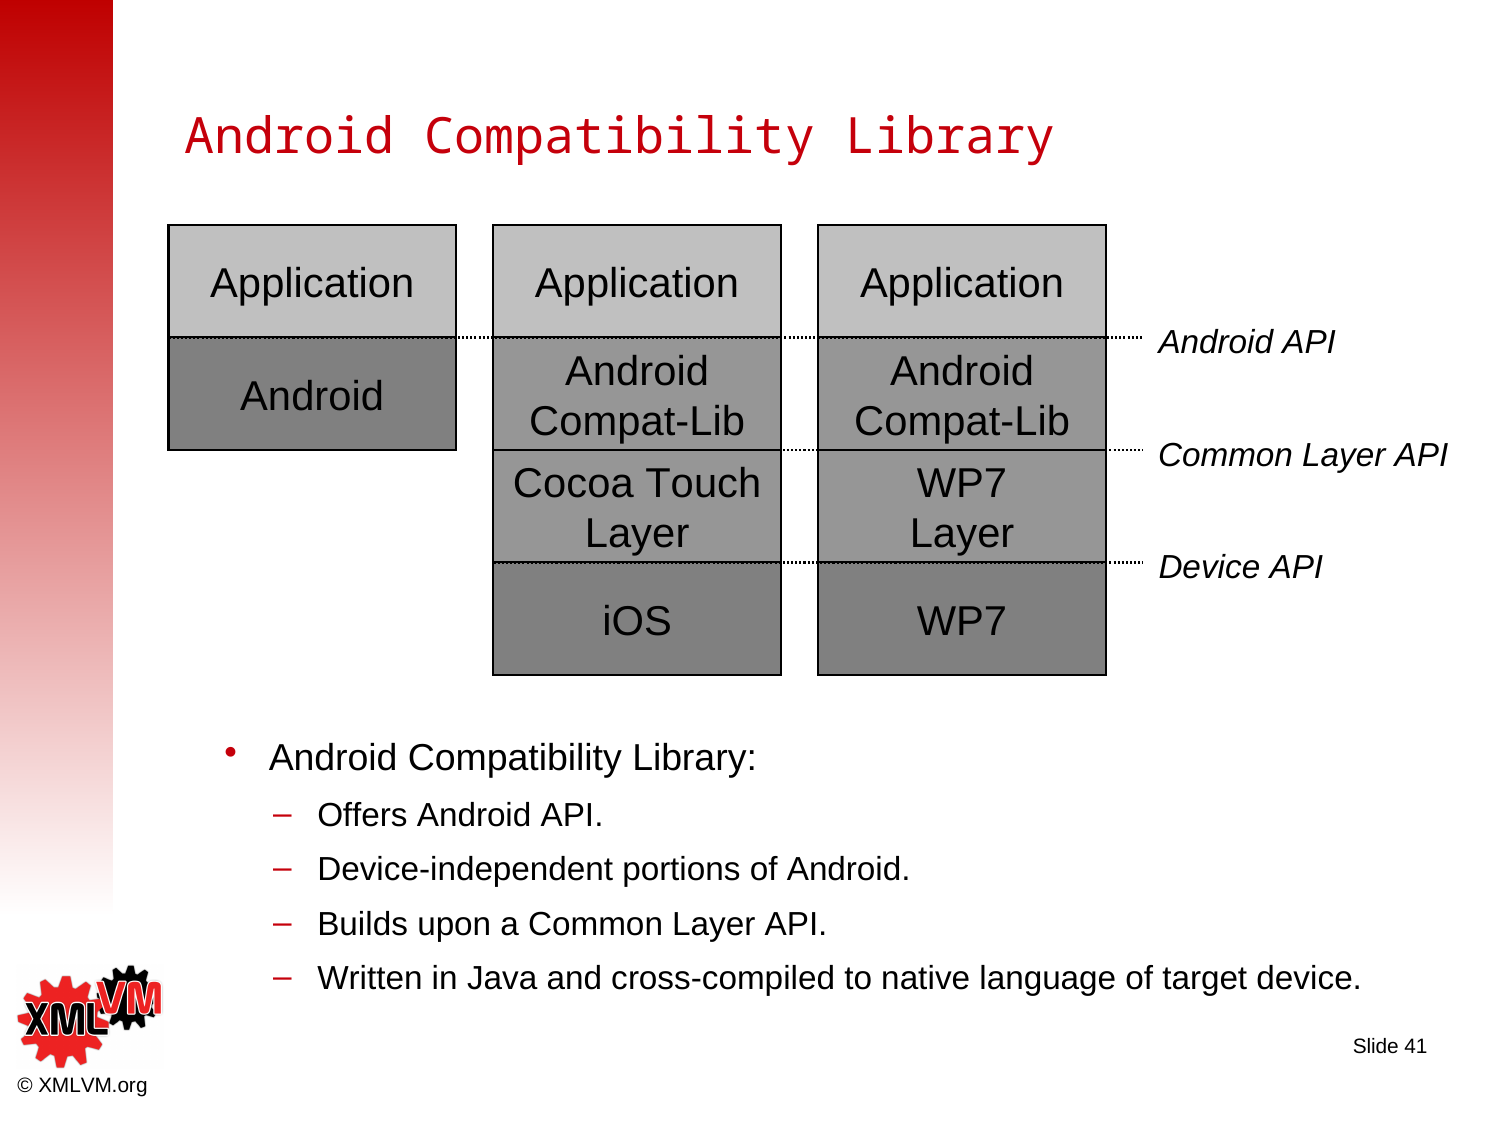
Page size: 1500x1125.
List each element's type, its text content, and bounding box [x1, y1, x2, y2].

text_box Device API [1143, 537, 1339, 593]
text_box Android API [1143, 312, 1352, 368]
picture [16, 964, 164, 1069]
text_box iOS [493, 563, 781, 675]
text_box Common Layer API [1143, 424, 1469, 481]
text_box Android [168, 337, 456, 450]
text_box Cocoa Touch Layer [493, 449, 781, 563]
text_box Android Compat-Lib [818, 337, 1106, 449]
list Android Compatibility Library: Offers Android API. Device-independent portions of Android. Builds upon a Common Layer API. Written in Java and cross-compiled to native language of target device. [224, 738, 1447, 1040]
text_box Application [818, 224, 1106, 337]
text_box WP7 [818, 563, 1106, 675]
text_box Application [168, 224, 456, 337]
title Android Compatibility Library [170, 67, 1447, 207]
text_box Android Compat-Lib [493, 337, 781, 449]
text_box Application [493, 224, 781, 337]
text_box WP7 Layer [818, 449, 1106, 563]
